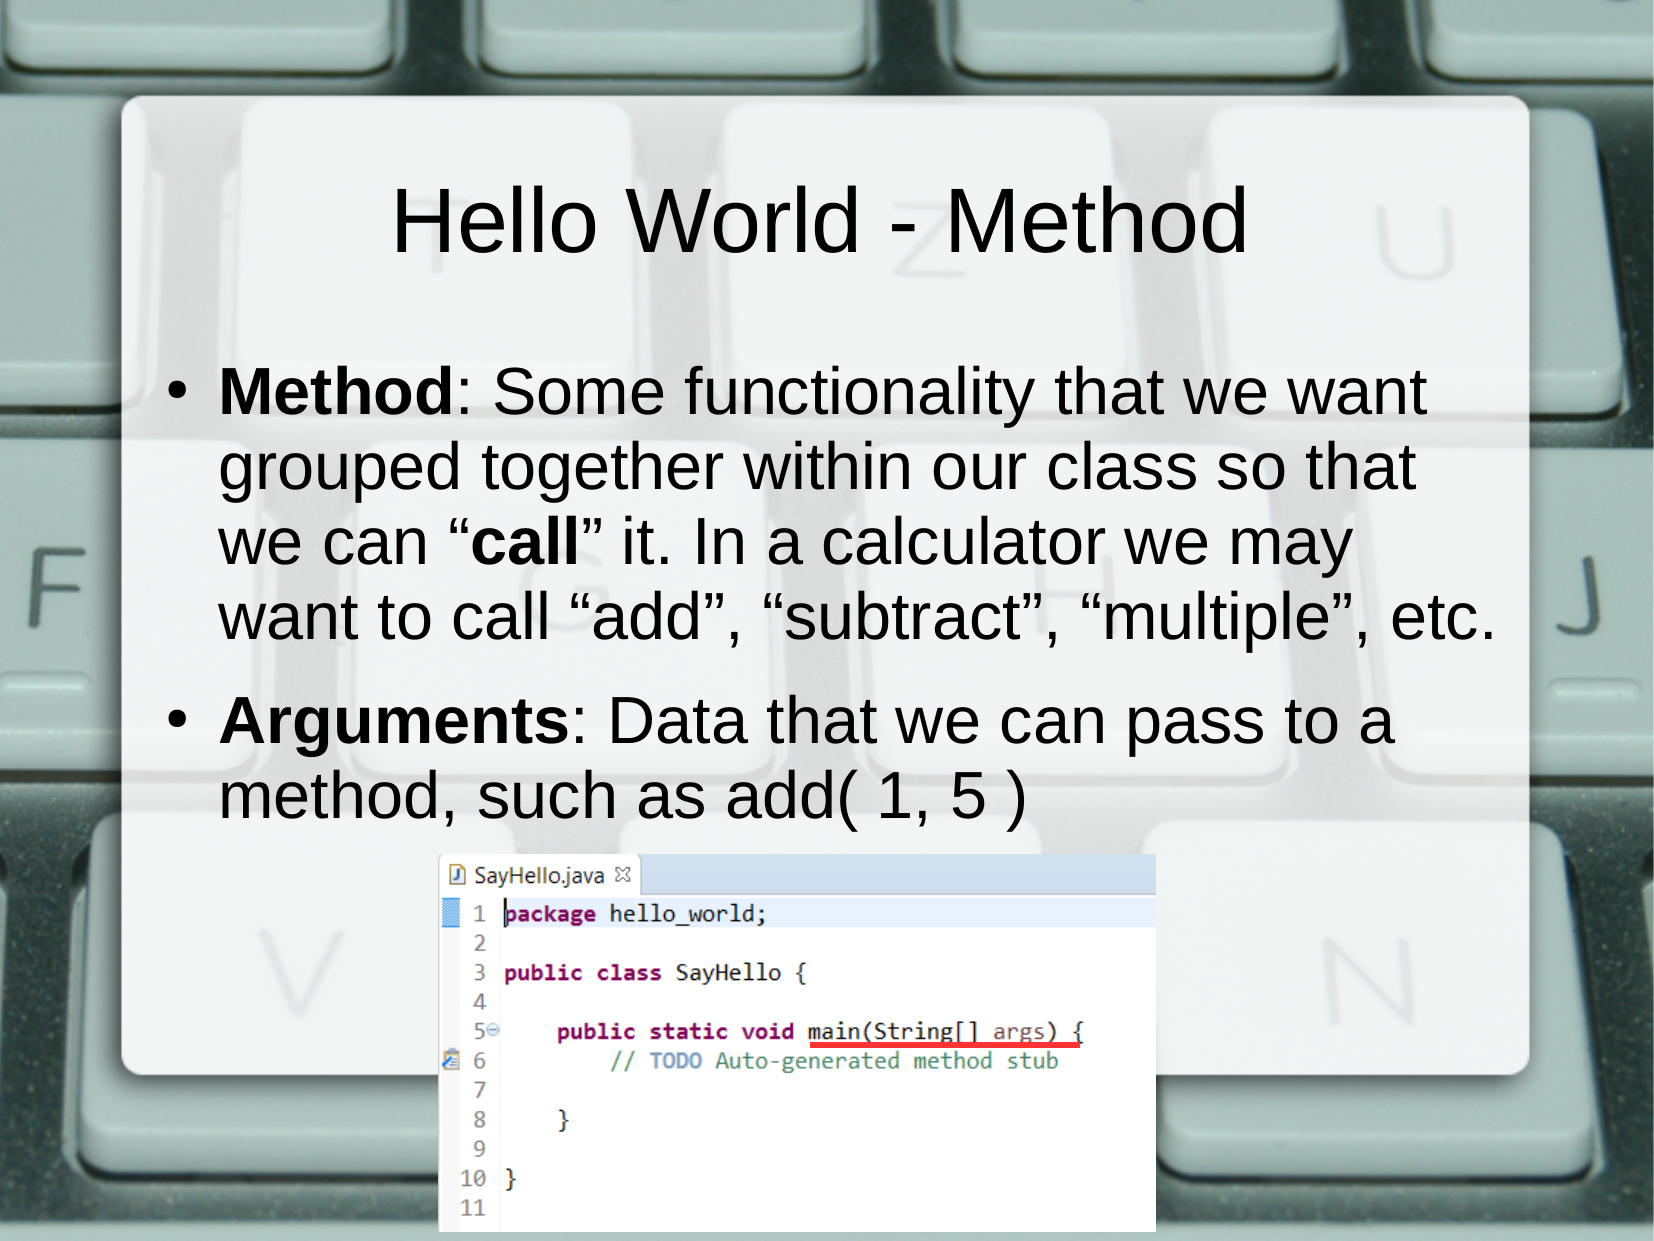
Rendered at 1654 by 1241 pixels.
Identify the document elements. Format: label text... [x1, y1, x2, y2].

title Hello World - Method [135, 117, 1506, 325]
list Method: Some functionality that we want grouped together within our class so that we can “call” it. In a calculator we may want to call “add”, “subtract”, “multiple”, etc. Arguments: Data that we can pass to a method, such as add( 1, 5 ) [147, 354, 1506, 1063]
picture [0, 0, 1654, 1241]
